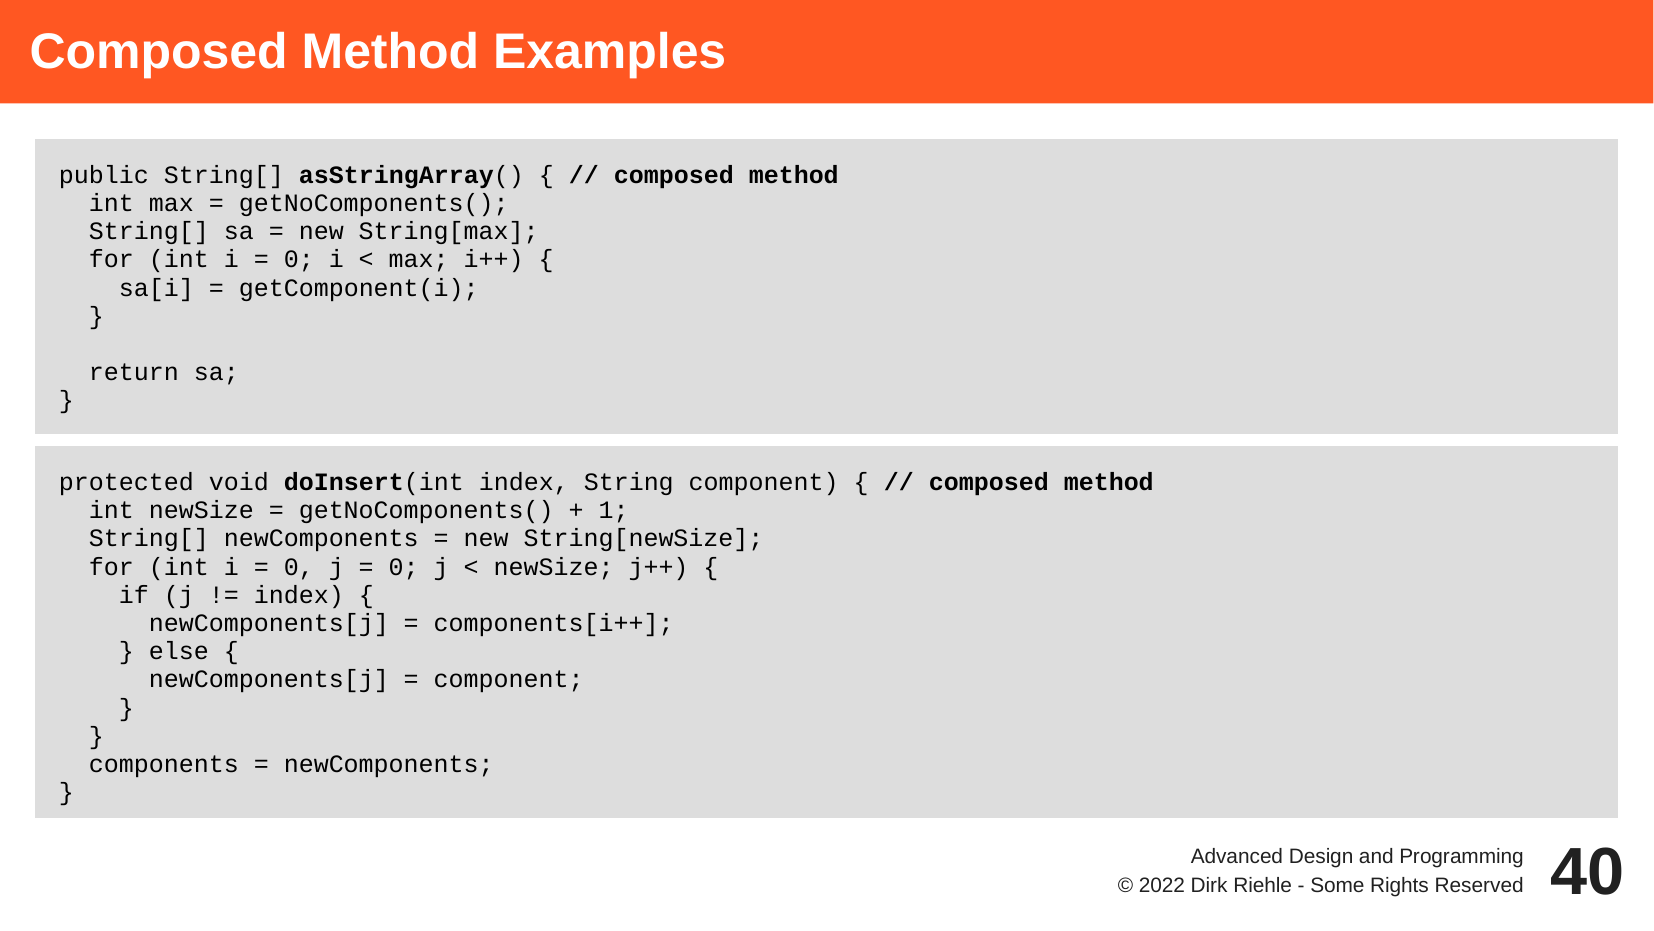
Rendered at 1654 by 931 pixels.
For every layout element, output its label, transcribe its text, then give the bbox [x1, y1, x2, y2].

list protected void doInsert(int index, String component) { // composed method int newSize = getNoComponents() + 1; String[] newComponents = new String[newSize]; for (int i = 0, j = 0; j < newSize; j++) { if (j != index) { newComponents[j] = components[i++]; } else { newComponents[j] = component; } } components = newComponents; } [29, 439, 1625, 824]
title Composed Method Examples [0, 0, 1654, 104]
list public String[] asStringArray() { // composed method int max = getNoComponents(); String[] sa = new String[max]; for (int i = 0; i < max; i++) { sa[i] = getComponent(i); } return sa; } [29, 132, 1625, 434]
